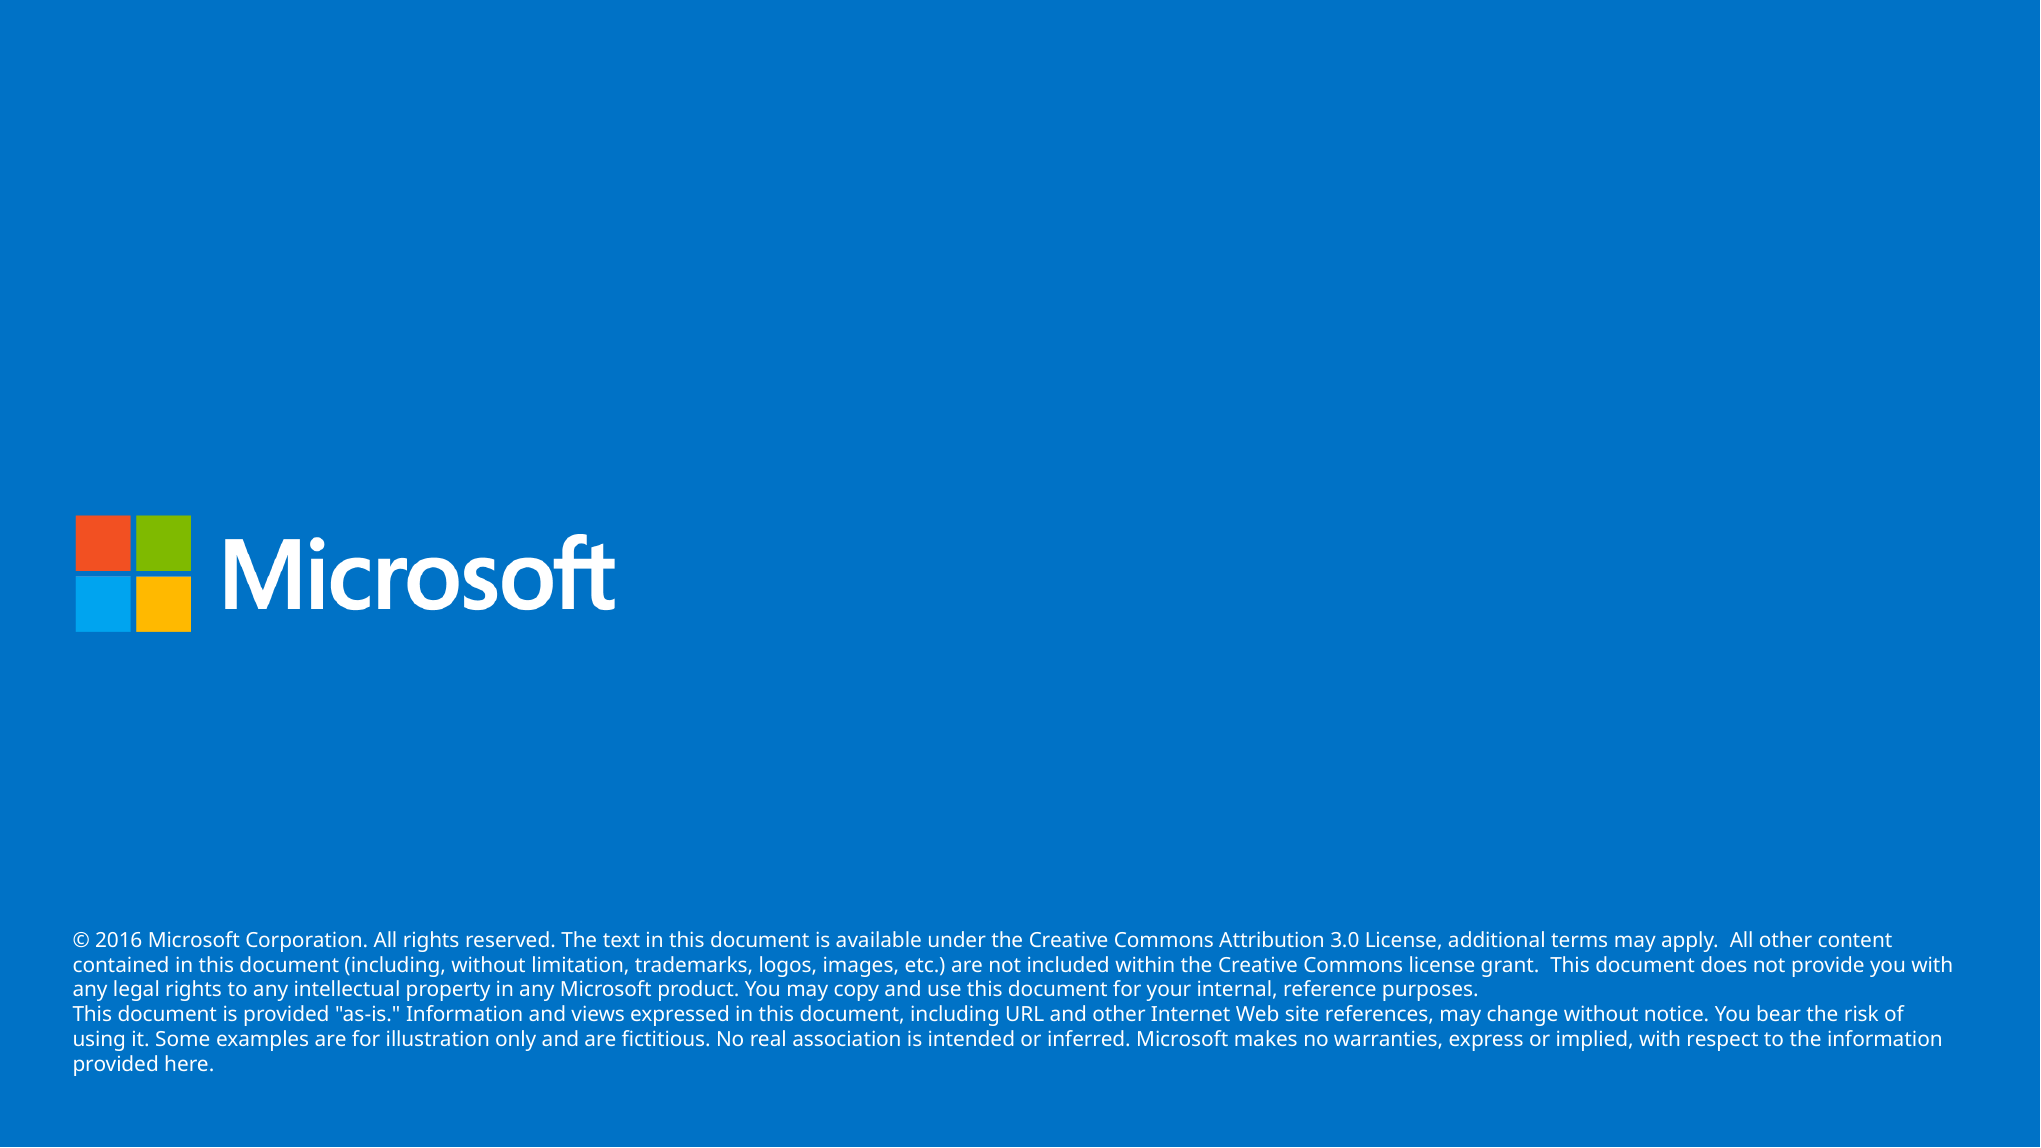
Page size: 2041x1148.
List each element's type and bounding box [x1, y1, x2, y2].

picture [75, 515, 615, 632]
